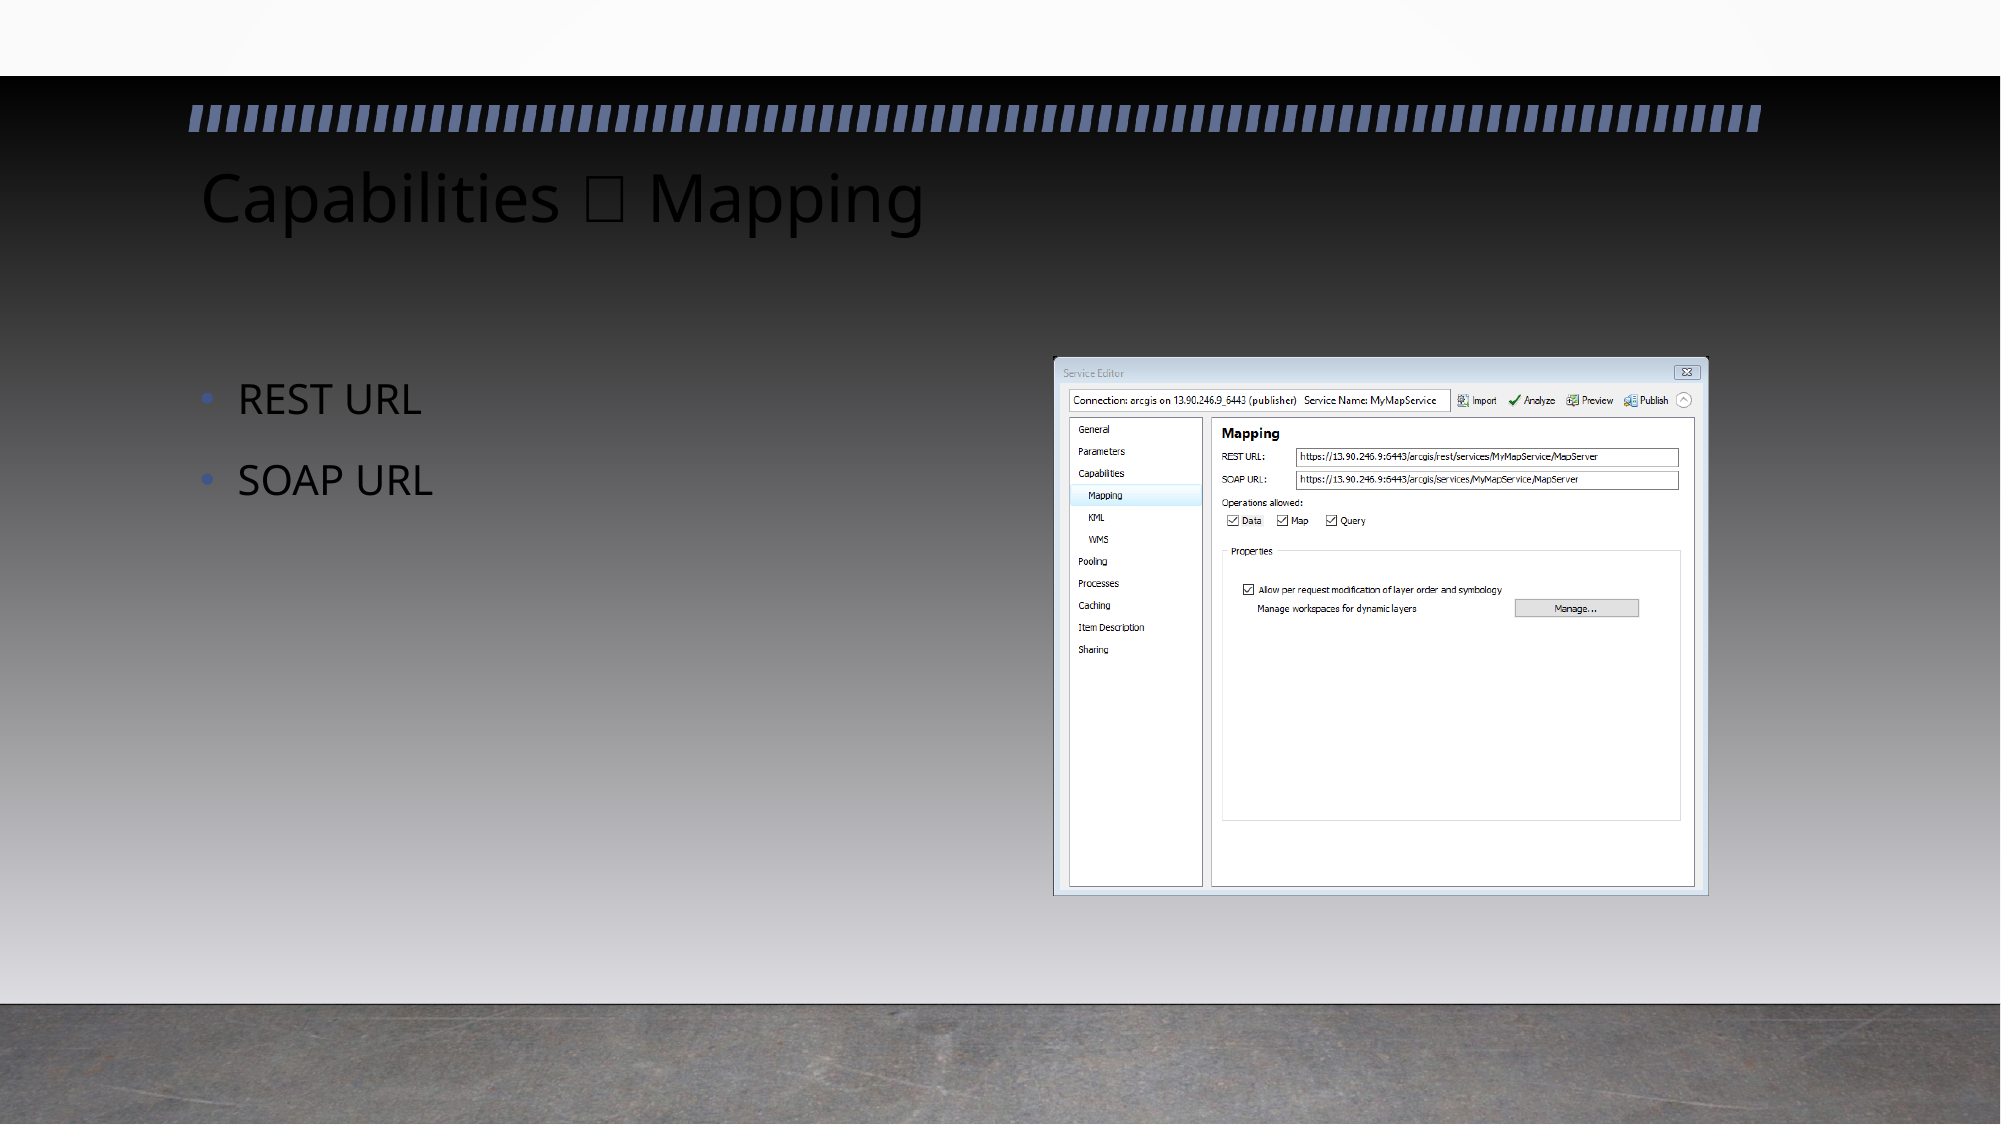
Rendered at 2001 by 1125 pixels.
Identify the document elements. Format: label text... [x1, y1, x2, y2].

title Capabilities  Mapping [185, 157, 1762, 331]
picture [1053, 356, 1709, 896]
list REST URL SOAP URL [185, 355, 948, 896]
